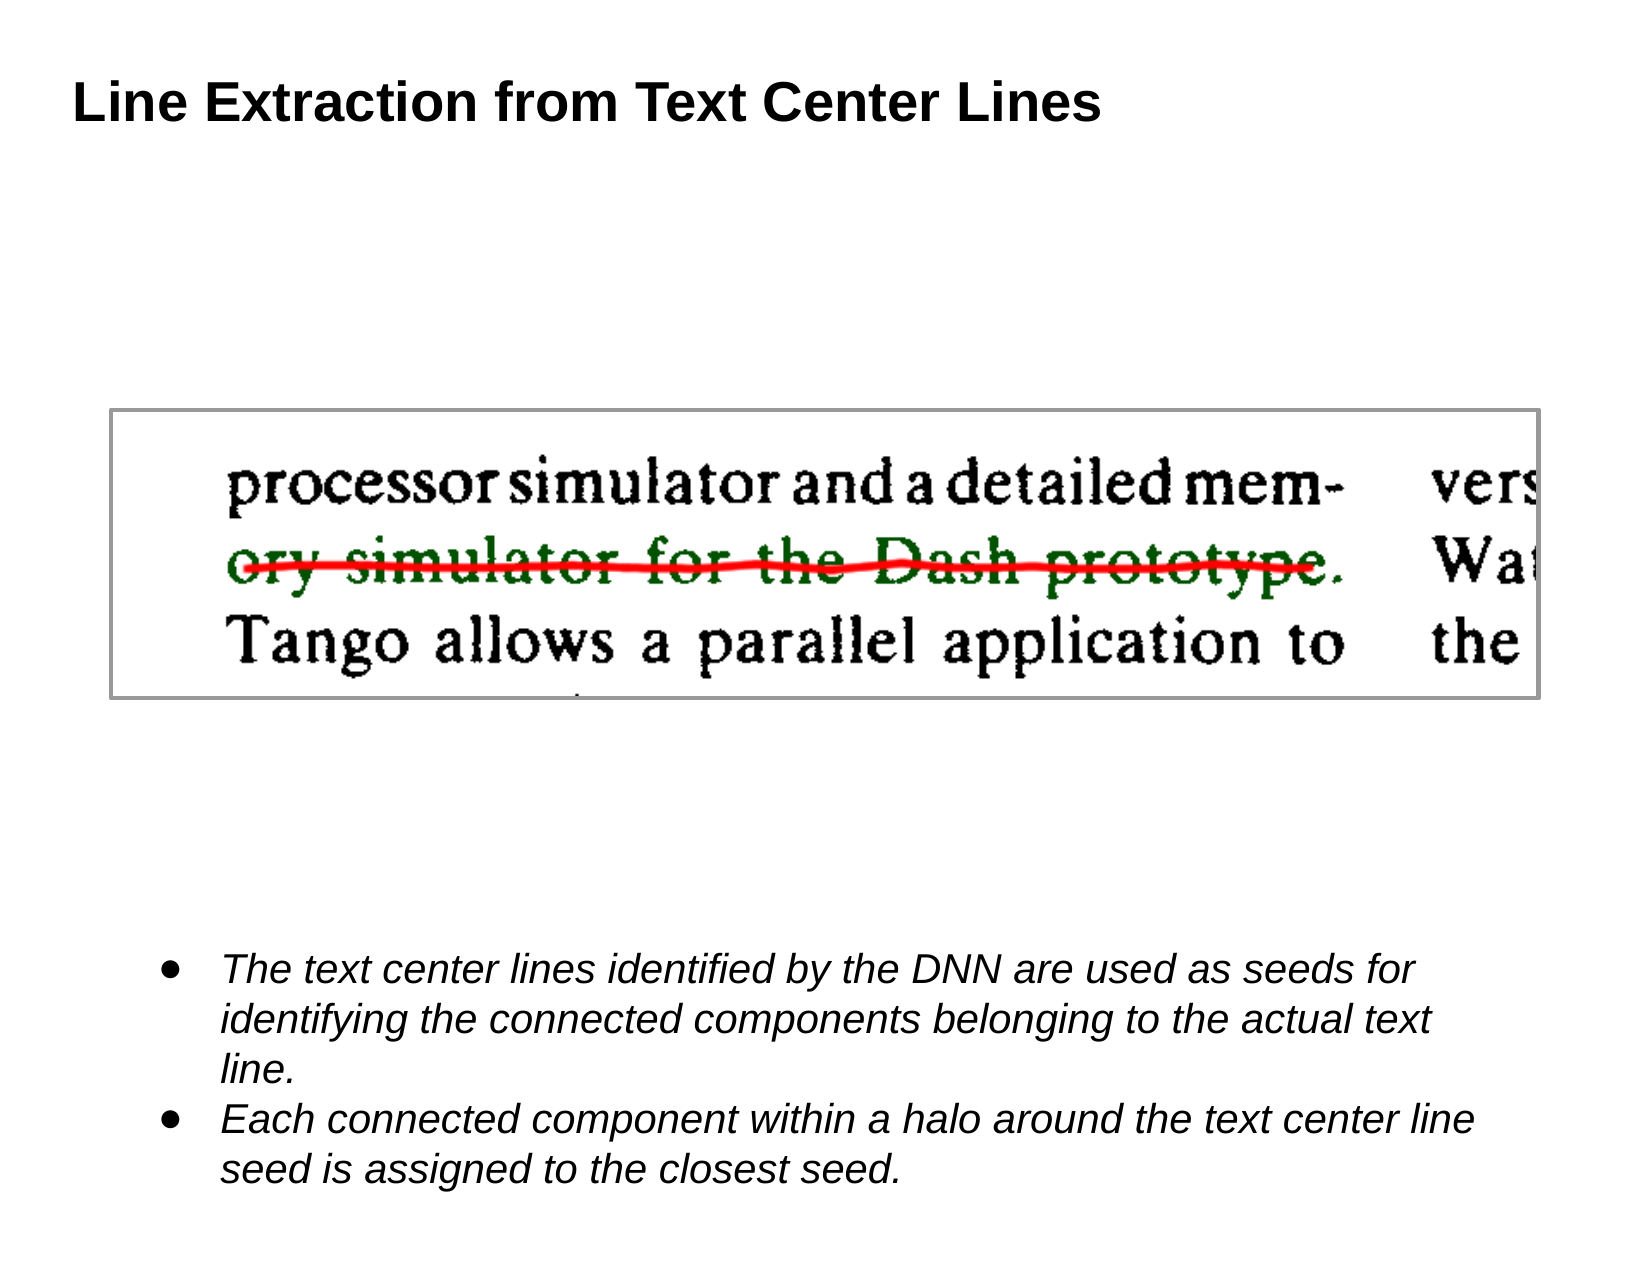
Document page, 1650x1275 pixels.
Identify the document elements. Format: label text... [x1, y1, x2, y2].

text_box The text center lines identified by the DNN are used as seeds for identifying the connected components belonging to the actual text line. Each connected component within a halo around the text center line seed is assigned to the closest seed. [120, 925, 1520, 1197]
title Line Extraction from Text Center Lines [56, 48, 1594, 191]
picture [113, 412, 1537, 696]
